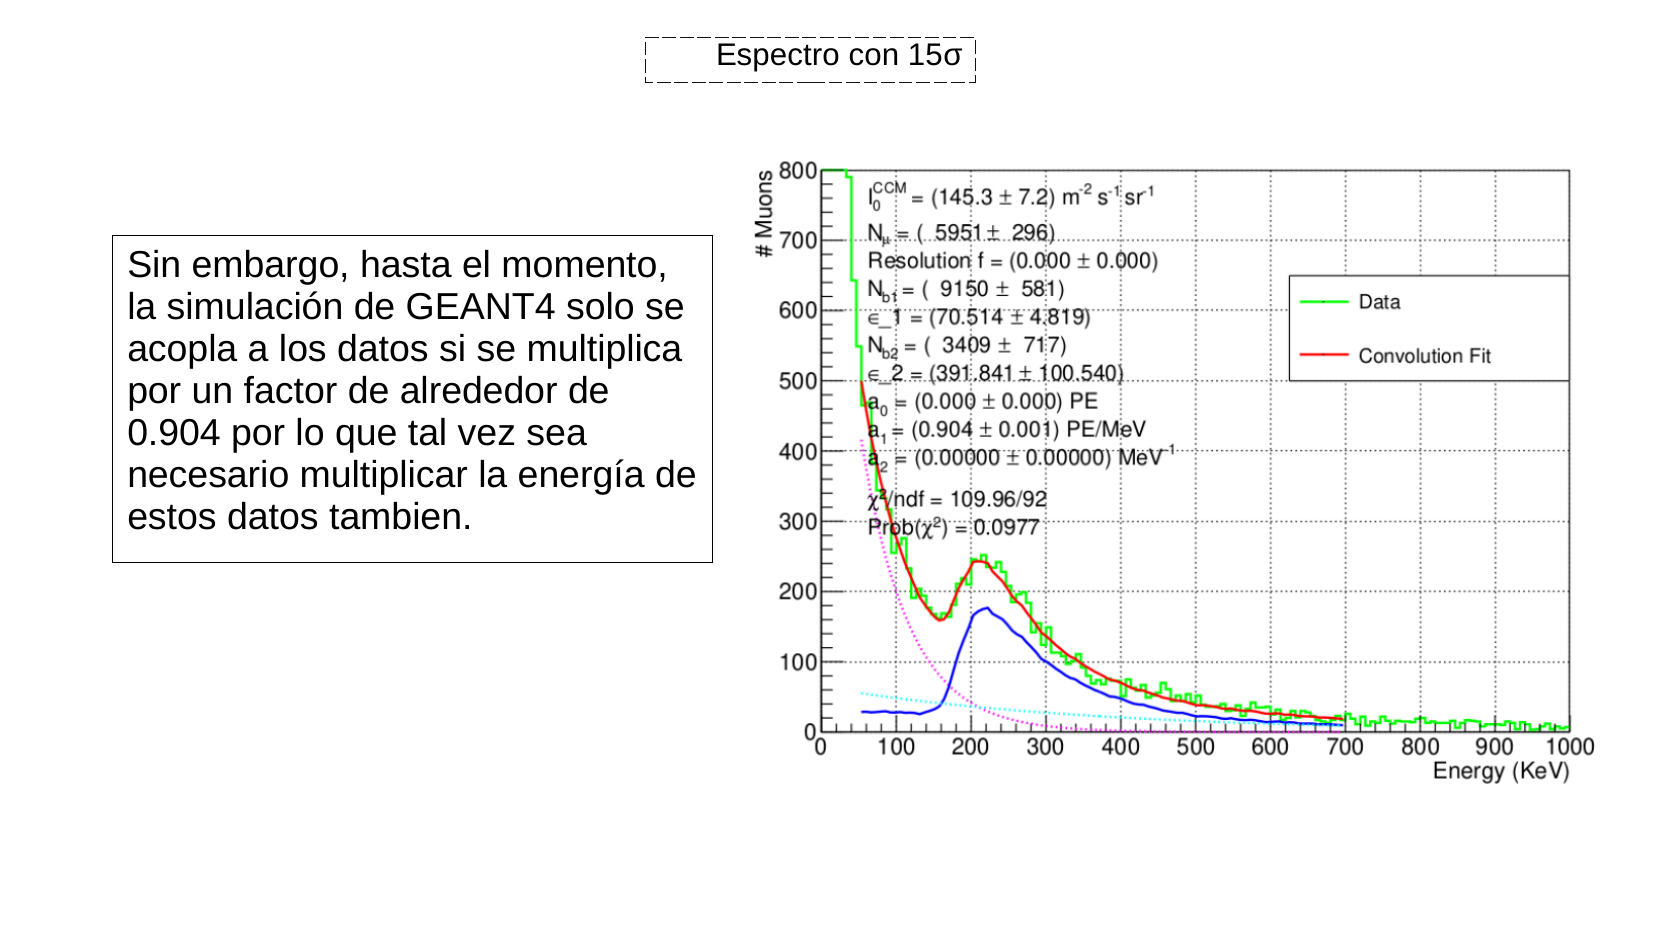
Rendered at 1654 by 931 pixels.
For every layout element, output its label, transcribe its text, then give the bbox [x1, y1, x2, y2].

picture [750, 152, 1596, 788]
list Espectro con 15σ [645, 37, 976, 83]
text_box Sin embargo, hasta el momento, la simulación de GEANT4 solo se acopla a los datos si se multiplica por un factor de alrededor de 0.904 por lo que tal vez sea necesario multiplicar la energía de estos datos tambien. [112, 235, 713, 563]
